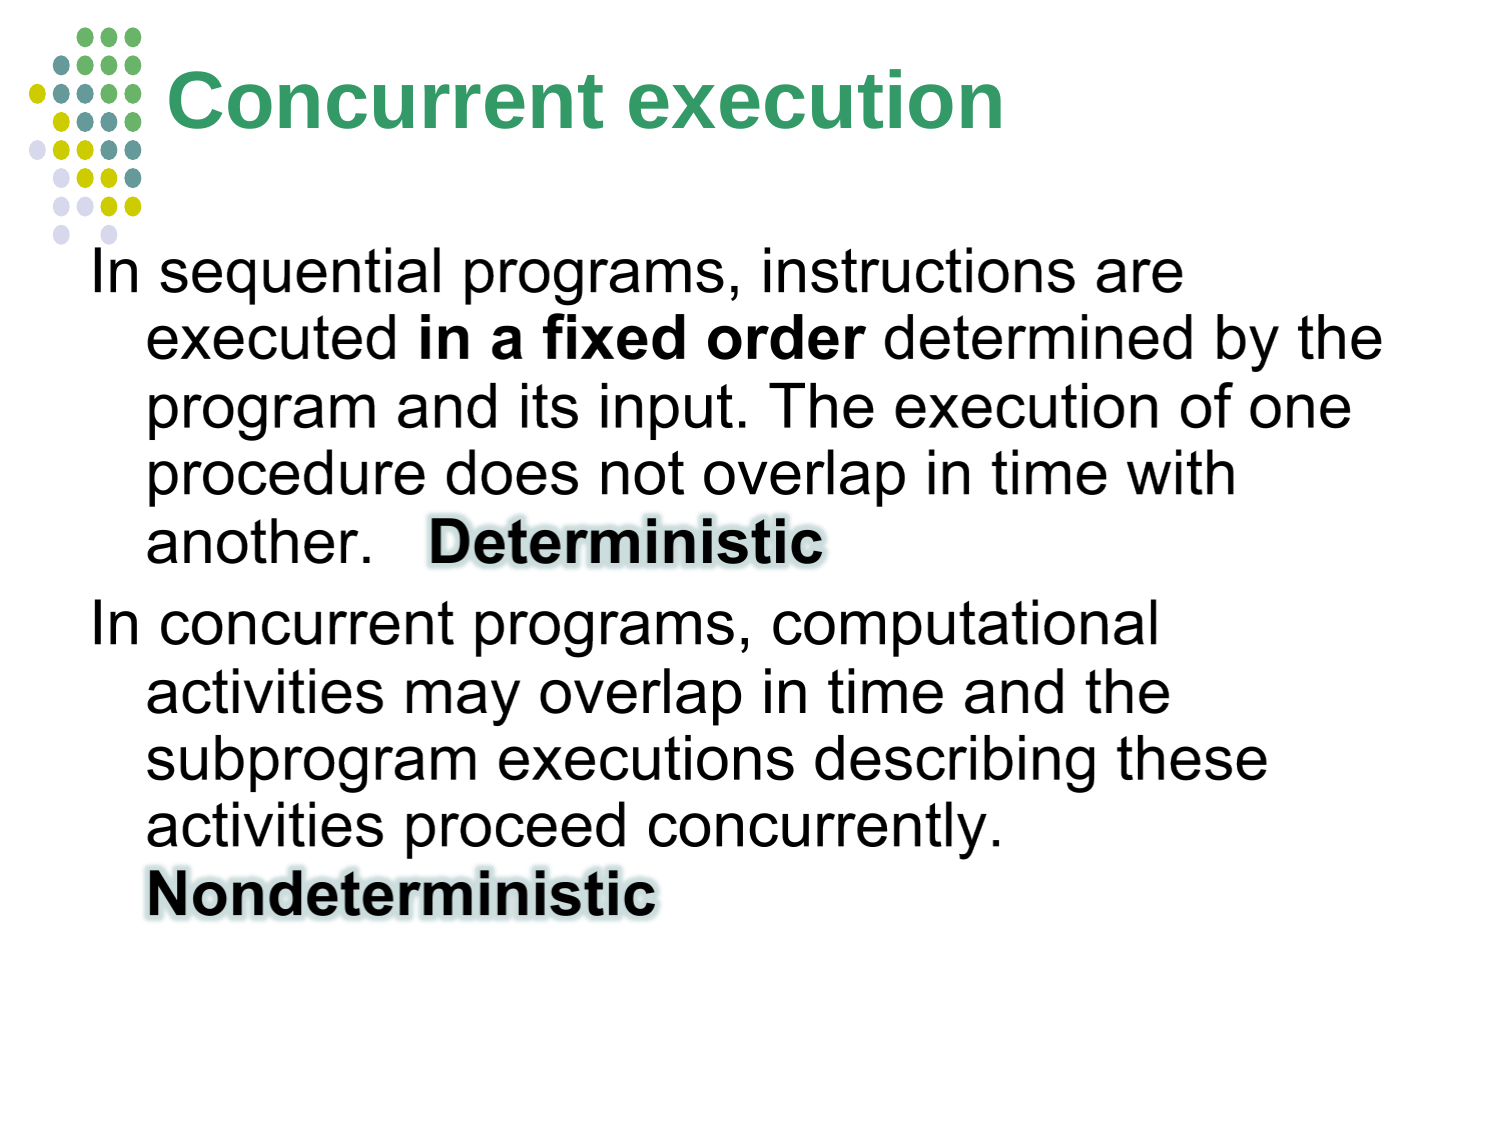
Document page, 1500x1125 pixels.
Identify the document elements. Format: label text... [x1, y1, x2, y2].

text_box [73, 227, 1427, 1008]
title Concurrent execution [151, 40, 1390, 176]
